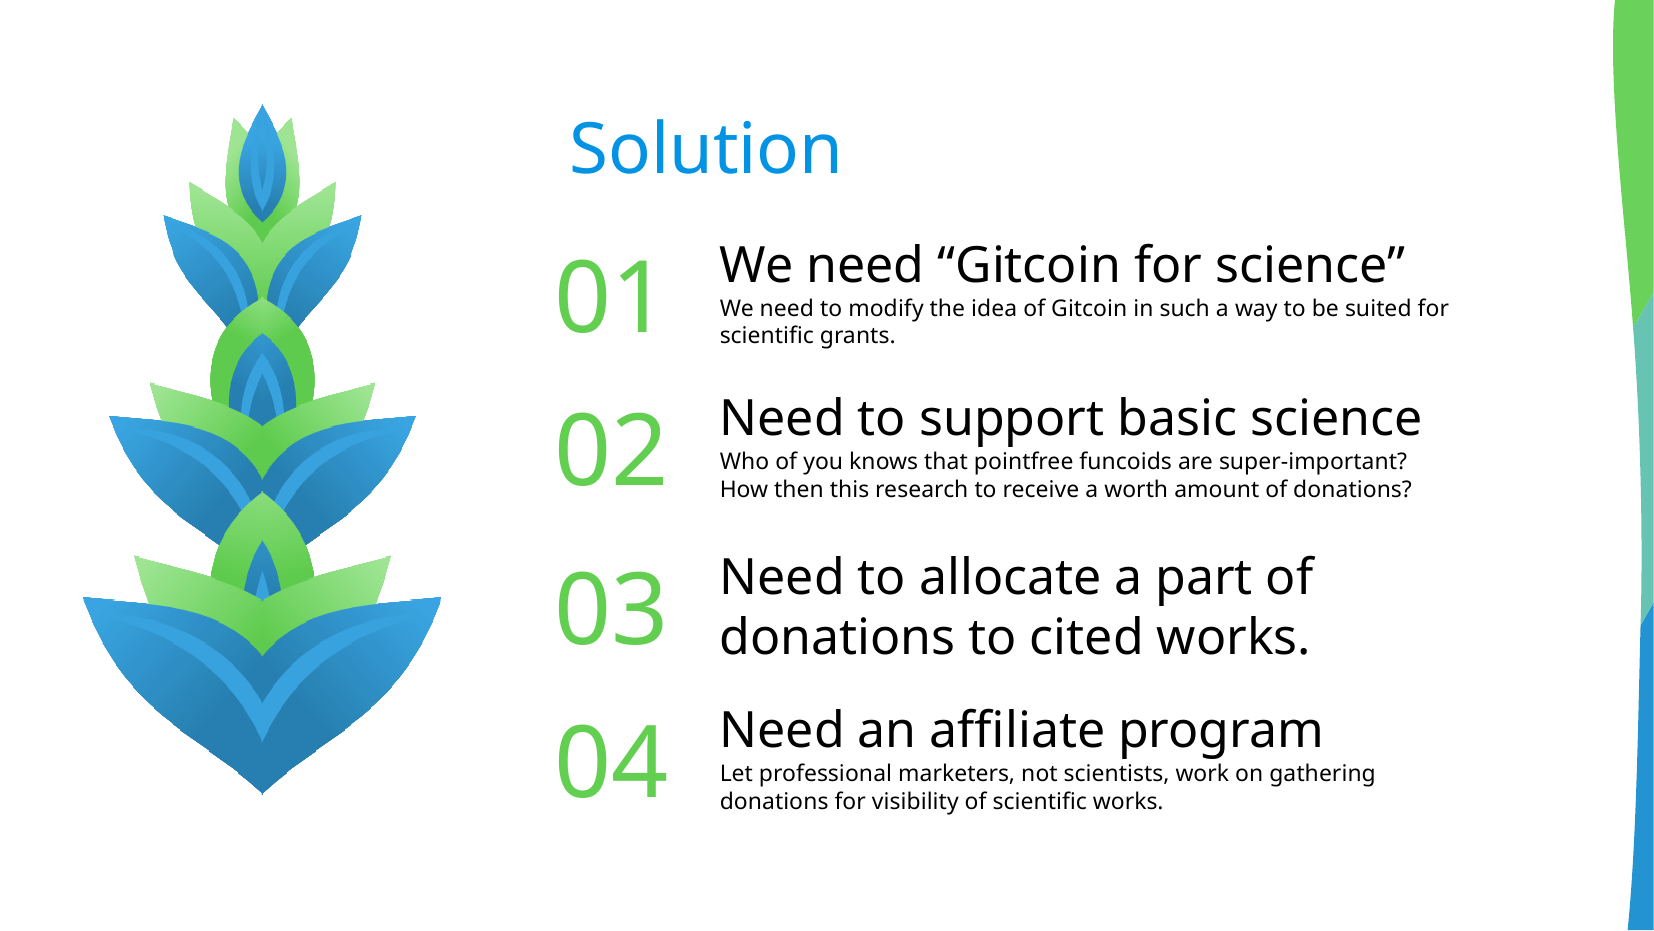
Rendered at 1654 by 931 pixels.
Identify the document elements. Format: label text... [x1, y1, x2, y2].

text_box We need “Gitcoin for science” [705, 224, 1471, 286]
text_box 02 [539, 378, 696, 513]
text_box We need to modify the idea of Gitcoin in such a way to be suited for scientific grants. [705, 286, 1471, 357]
text_box Solution [555, 95, 1654, 196]
text_box Need an affiliate program [705, 690, 1471, 751]
text_box Let professional marketers, not scientists, work on gathering donations for visibility of scientific works. [705, 751, 1471, 822]
text_box Who of you knows that pointfree funcoids are super-important? How then this research to receive a worth amount of donations? [705, 439, 1471, 510]
text_box Need to support basic science [705, 378, 1471, 439]
text_box 03 [539, 537, 696, 672]
text_box 01 [539, 225, 696, 360]
picture [83, 104, 441, 796]
text_box Need to allocate a part of donations to cited works. [705, 537, 1471, 672]
text_box 04 [539, 690, 696, 826]
